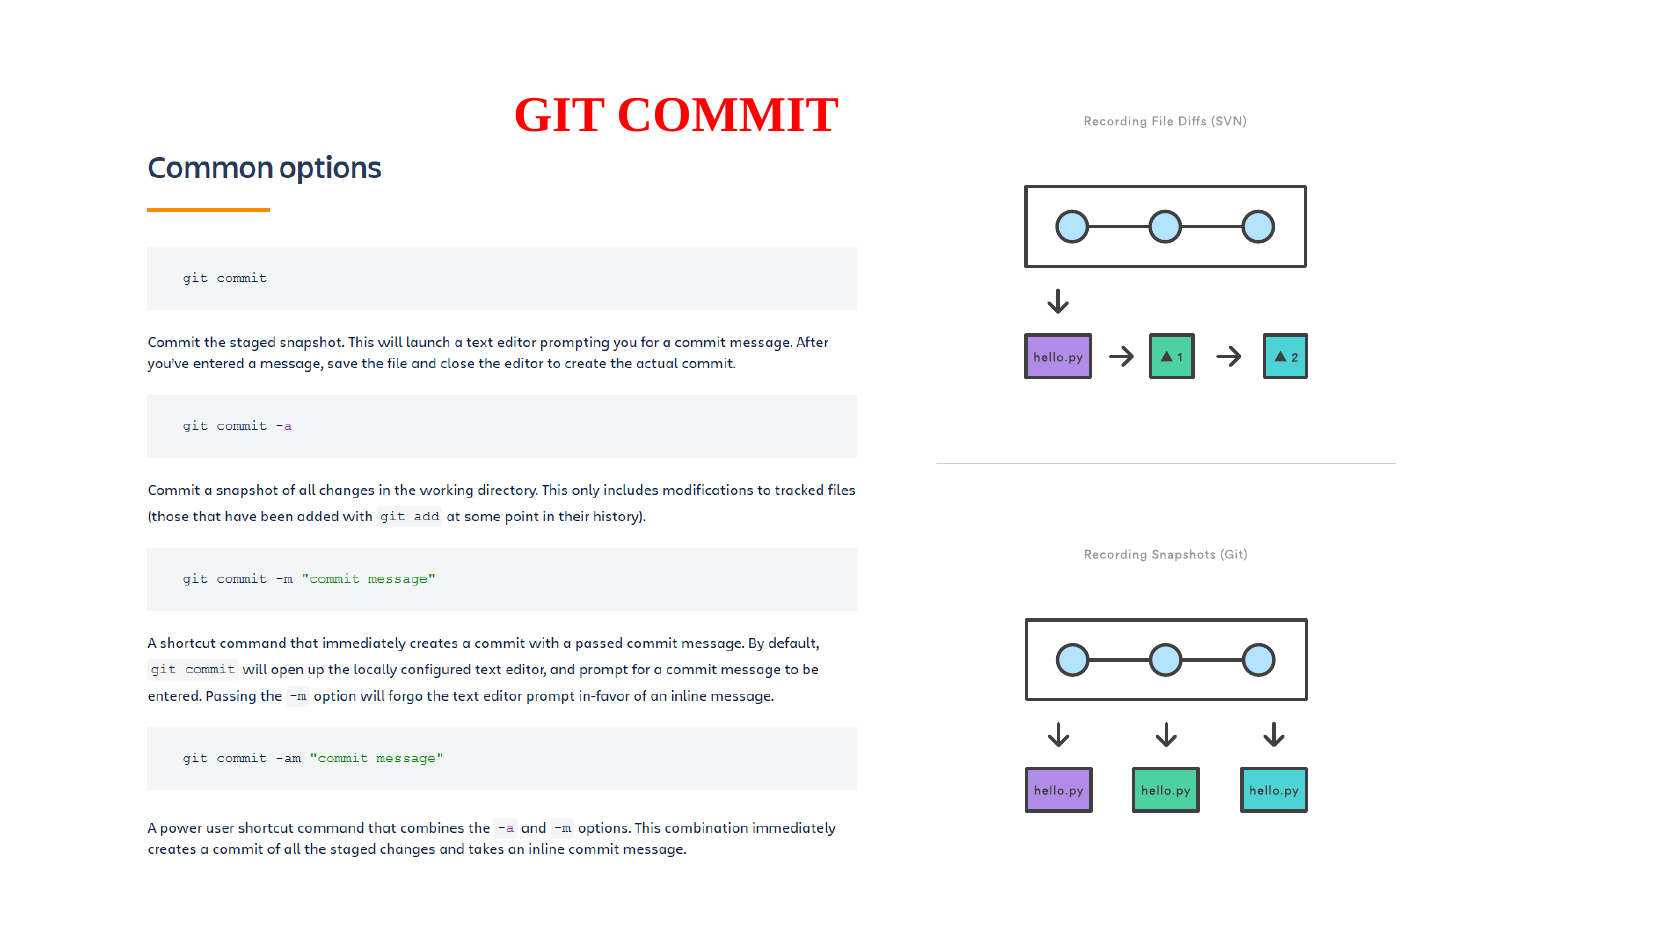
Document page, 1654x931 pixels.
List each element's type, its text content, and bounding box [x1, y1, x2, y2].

picture [143, 103, 1506, 870]
title GIT COMMIT [82, 37, 1270, 193]
